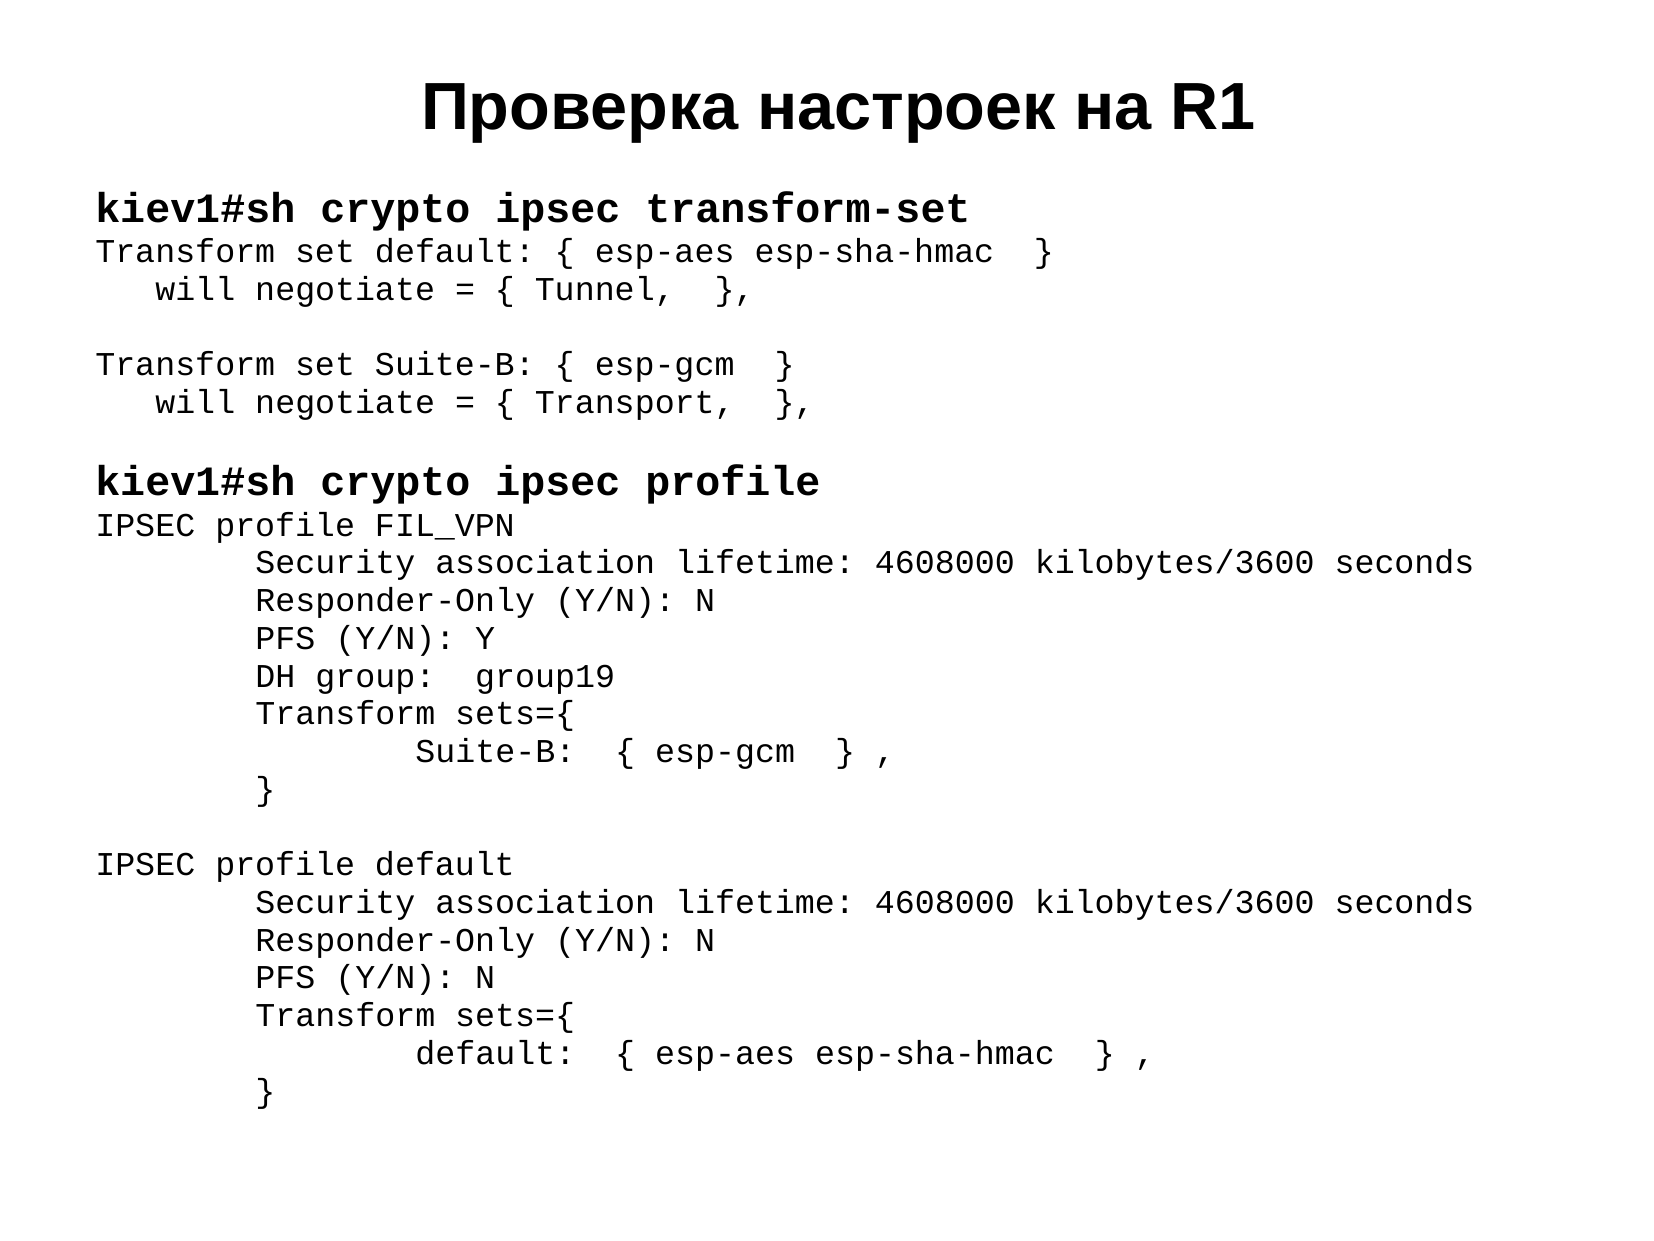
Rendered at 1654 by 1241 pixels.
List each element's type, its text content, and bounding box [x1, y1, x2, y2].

list kiev1#sh crypto ipsec transform-set Transform set default: { esp-aes esp-sha-hmac } will negotiate = { Tunnel, }, Transform set Suite-B: { esp-gcm } will negotiate = { Transport, }, kiev1#sh crypto ipsec profile IPSEC profile FIL_VPN Security association lifetime: 4608000 kilobytes/3600 seconds Responder-Only (Y/N): N PFS (Y/N): Y DH group: group19 Transform sets={ Suite-B: { esp-gcm } , } IPSEC profile default Security association lifetime: 4608000 kilobytes/3600 seconds Responder-Only (Y/N): N PFS (Y/N): N Transform sets={ default: { esp-aes esp-sha-hmac } , } [95, 187, 1538, 1208]
text_box Проверка настроек на R1 [64, 37, 1613, 151]
